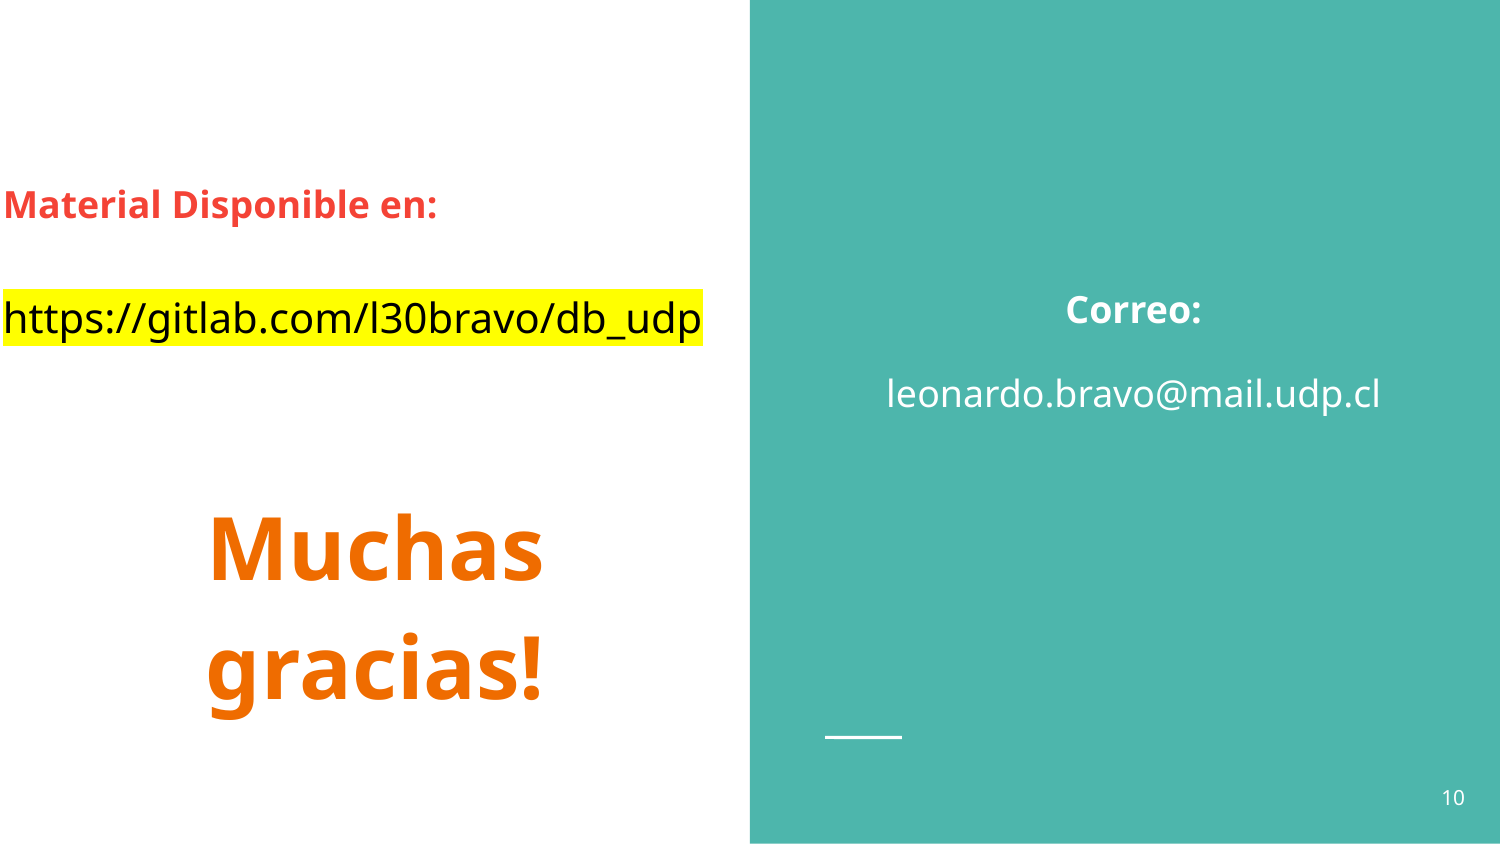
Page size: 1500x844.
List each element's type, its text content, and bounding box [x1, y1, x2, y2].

title Muchas gracias! [43, 465, 708, 741]
slide_number <number> [1389, 764, 1480, 830]
text_box Material Disponible en: https://gitlab.com/l30bravo/db_udp [0, 171, 792, 354]
list Correo: leonardo.bravo@mail.udp.cl [767, 11, 1500, 844]
